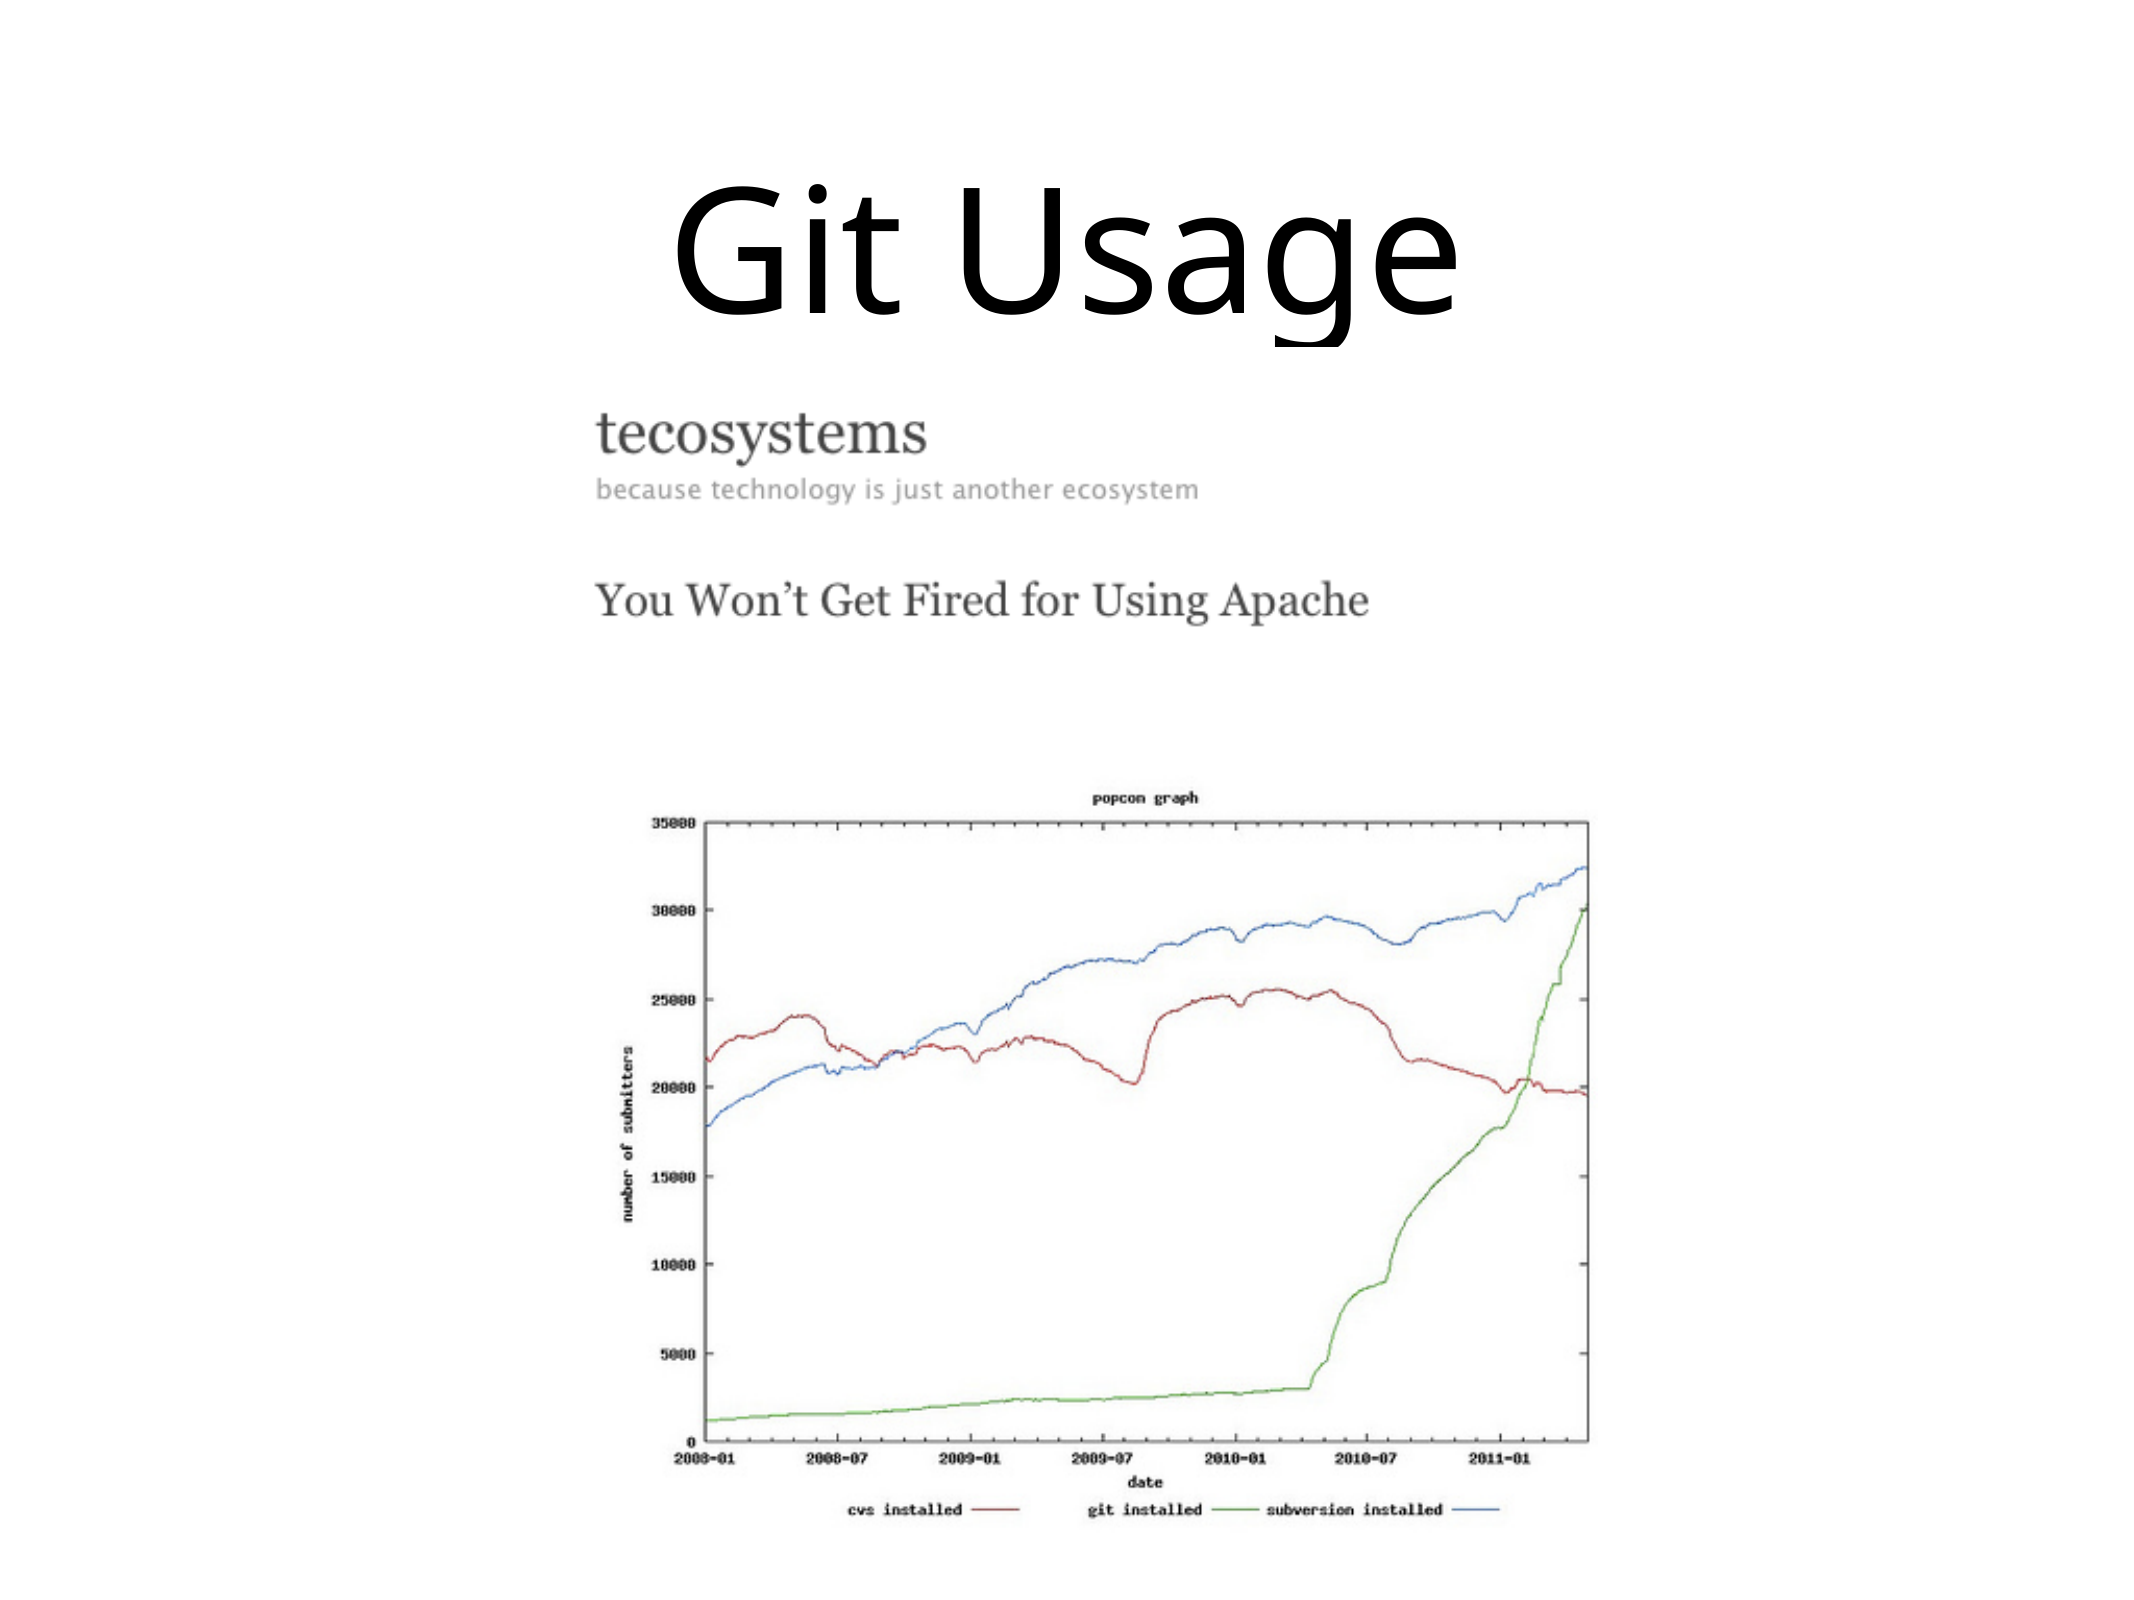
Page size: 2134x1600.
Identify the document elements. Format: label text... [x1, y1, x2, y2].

title Git Usage [208, 43, 1925, 444]
picture [589, 347, 1598, 1555]
